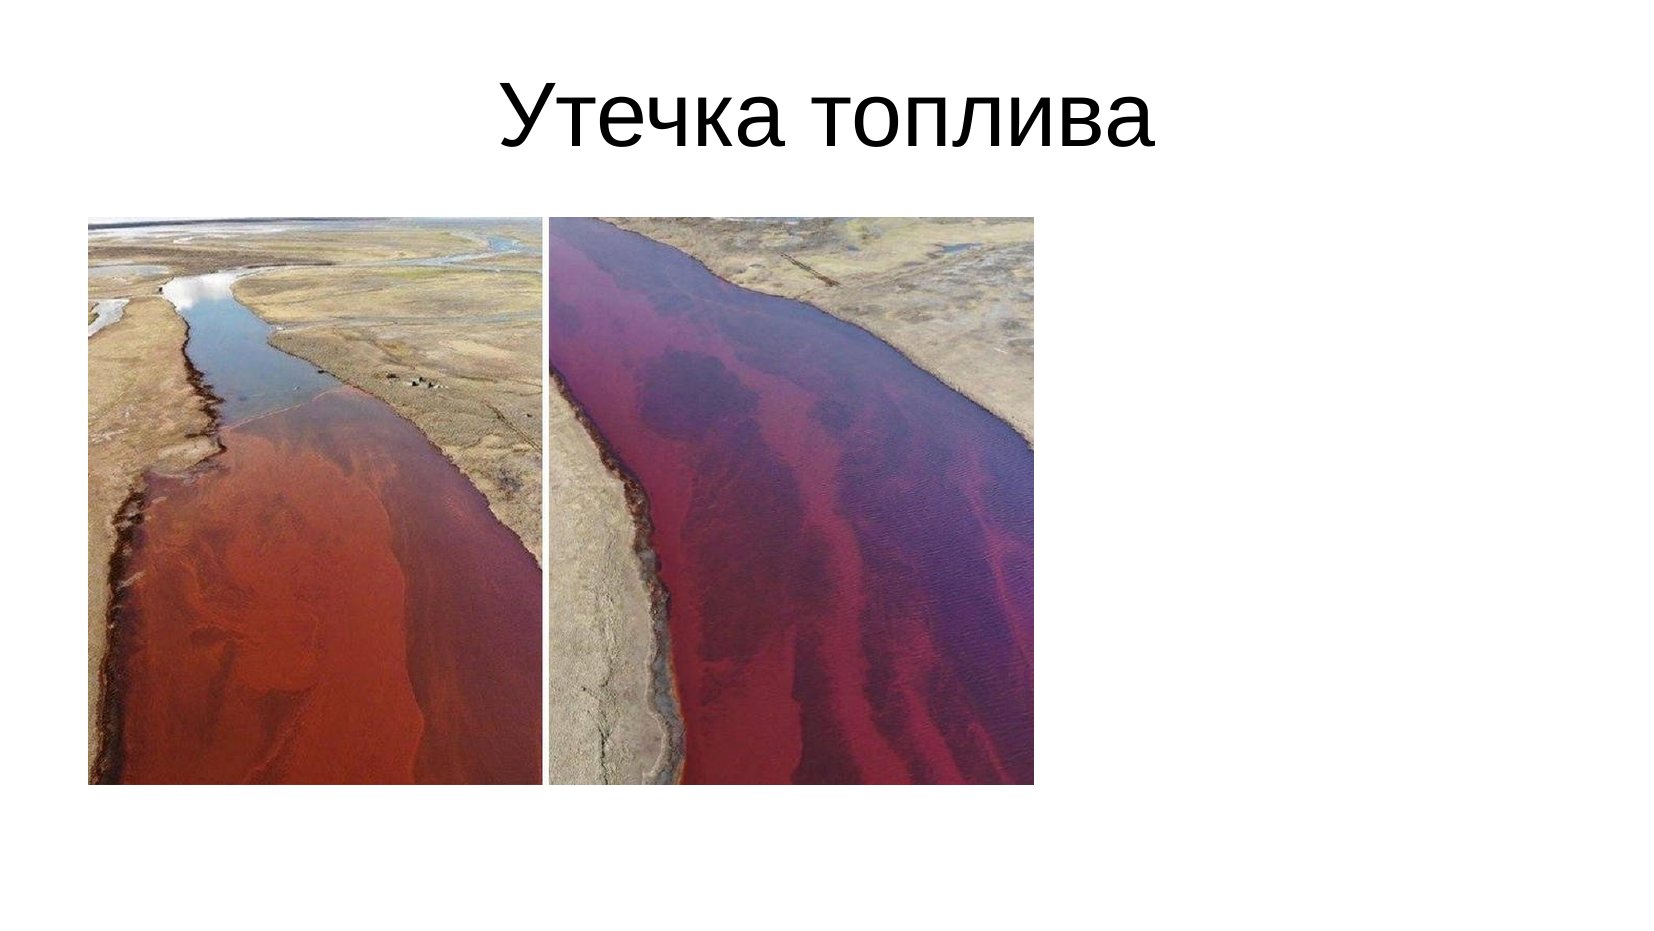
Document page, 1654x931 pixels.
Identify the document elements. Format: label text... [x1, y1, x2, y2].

title Утечка топлива [82, 12, 1571, 218]
picture [88, 217, 1034, 785]
